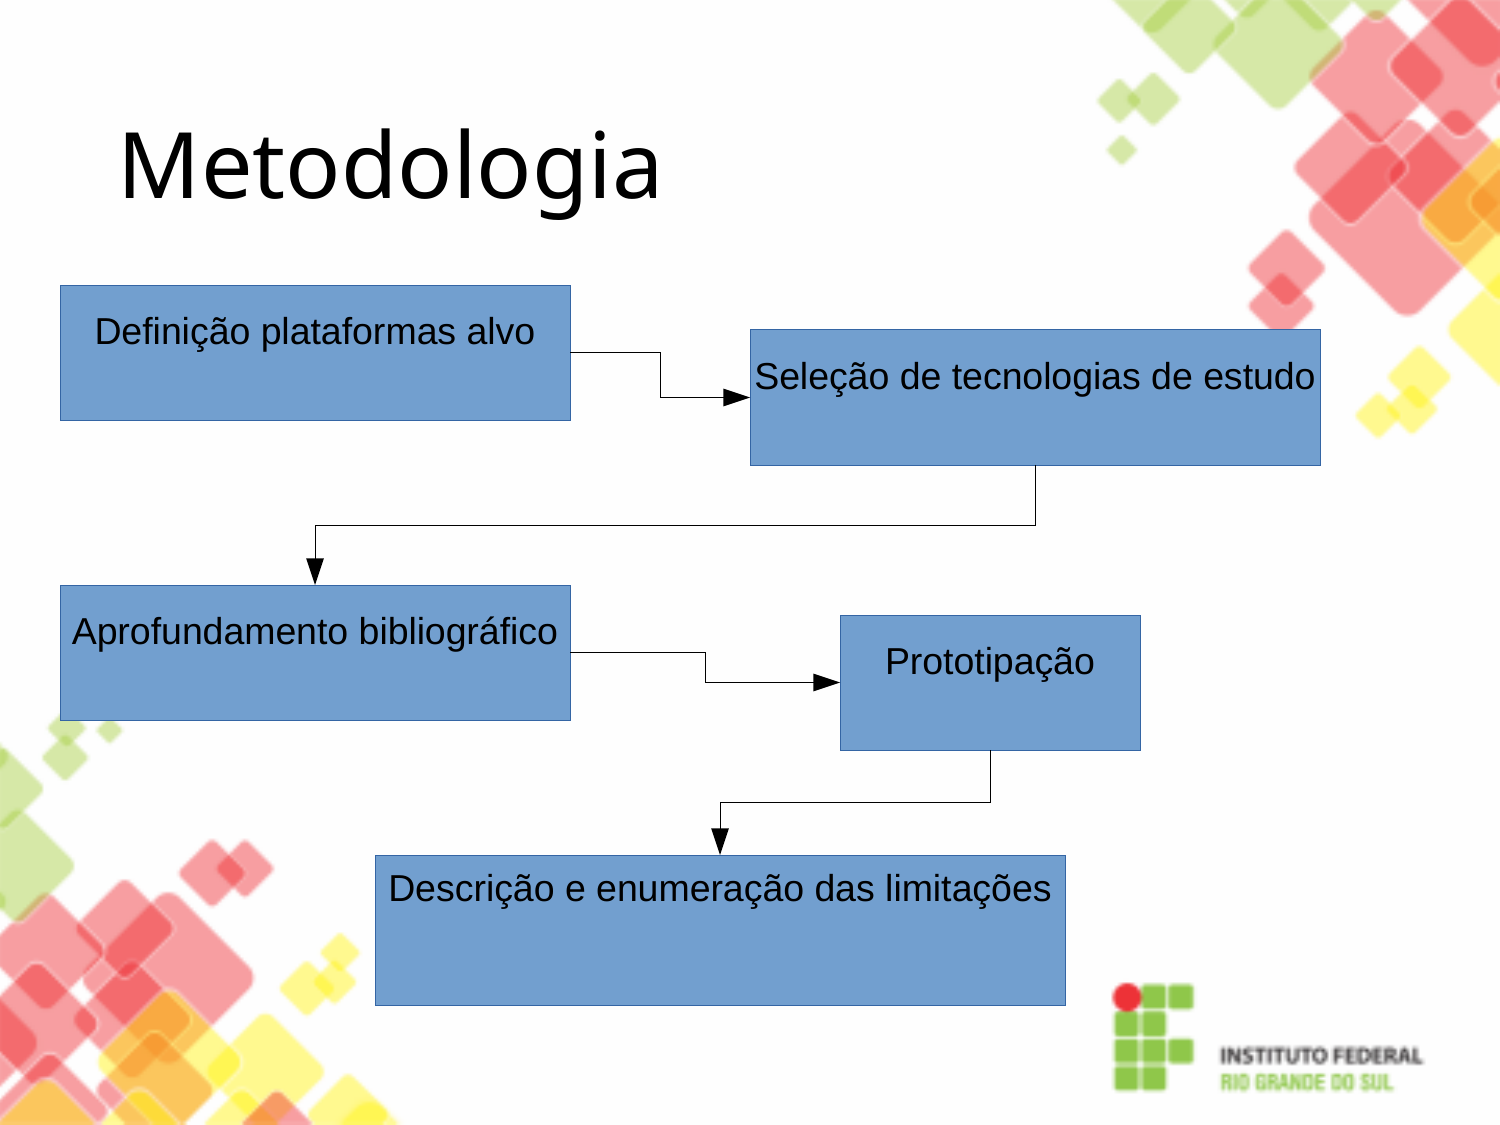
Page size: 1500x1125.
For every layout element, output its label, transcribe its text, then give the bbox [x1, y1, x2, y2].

picture [0, 0, 1500, 1125]
text_box Prototipação [840, 615, 1141, 751]
text_box Aprofundamento bibliográfico [60, 585, 571, 721]
text_box Descrição e enumeração das limitações [375, 855, 1066, 1006]
text_box Definição plataformas alvo [60, 285, 571, 421]
text_box Metodologia [103, 59, 1397, 278]
text_box Seleção de tecnologias de estudo [750, 329, 1321, 466]
